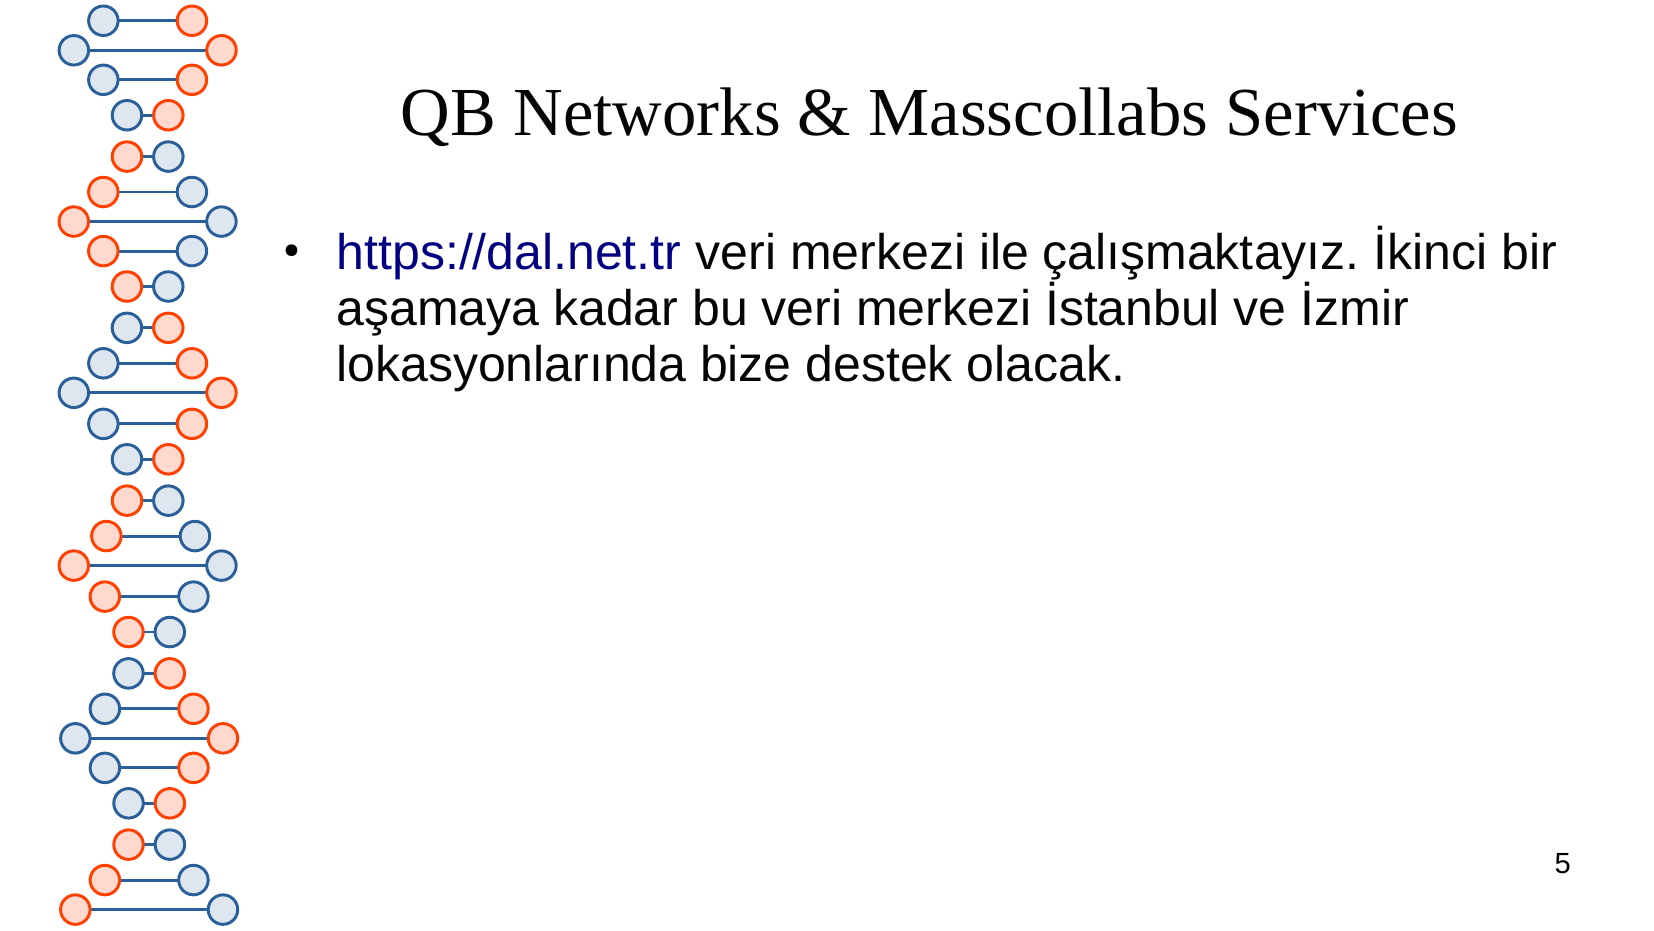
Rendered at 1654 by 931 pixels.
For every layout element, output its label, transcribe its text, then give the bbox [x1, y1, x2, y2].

list https://dal.net.tr veri merkezi ile çalışmaktayız. İkinci bir aşamaya kadar bu veri merkezi İstanbul ve İzmir lokasyonlarında bize destek olacak. [265, 224, 1595, 764]
title QB Networks & Masscollabs Services [265, 35, 1595, 189]
